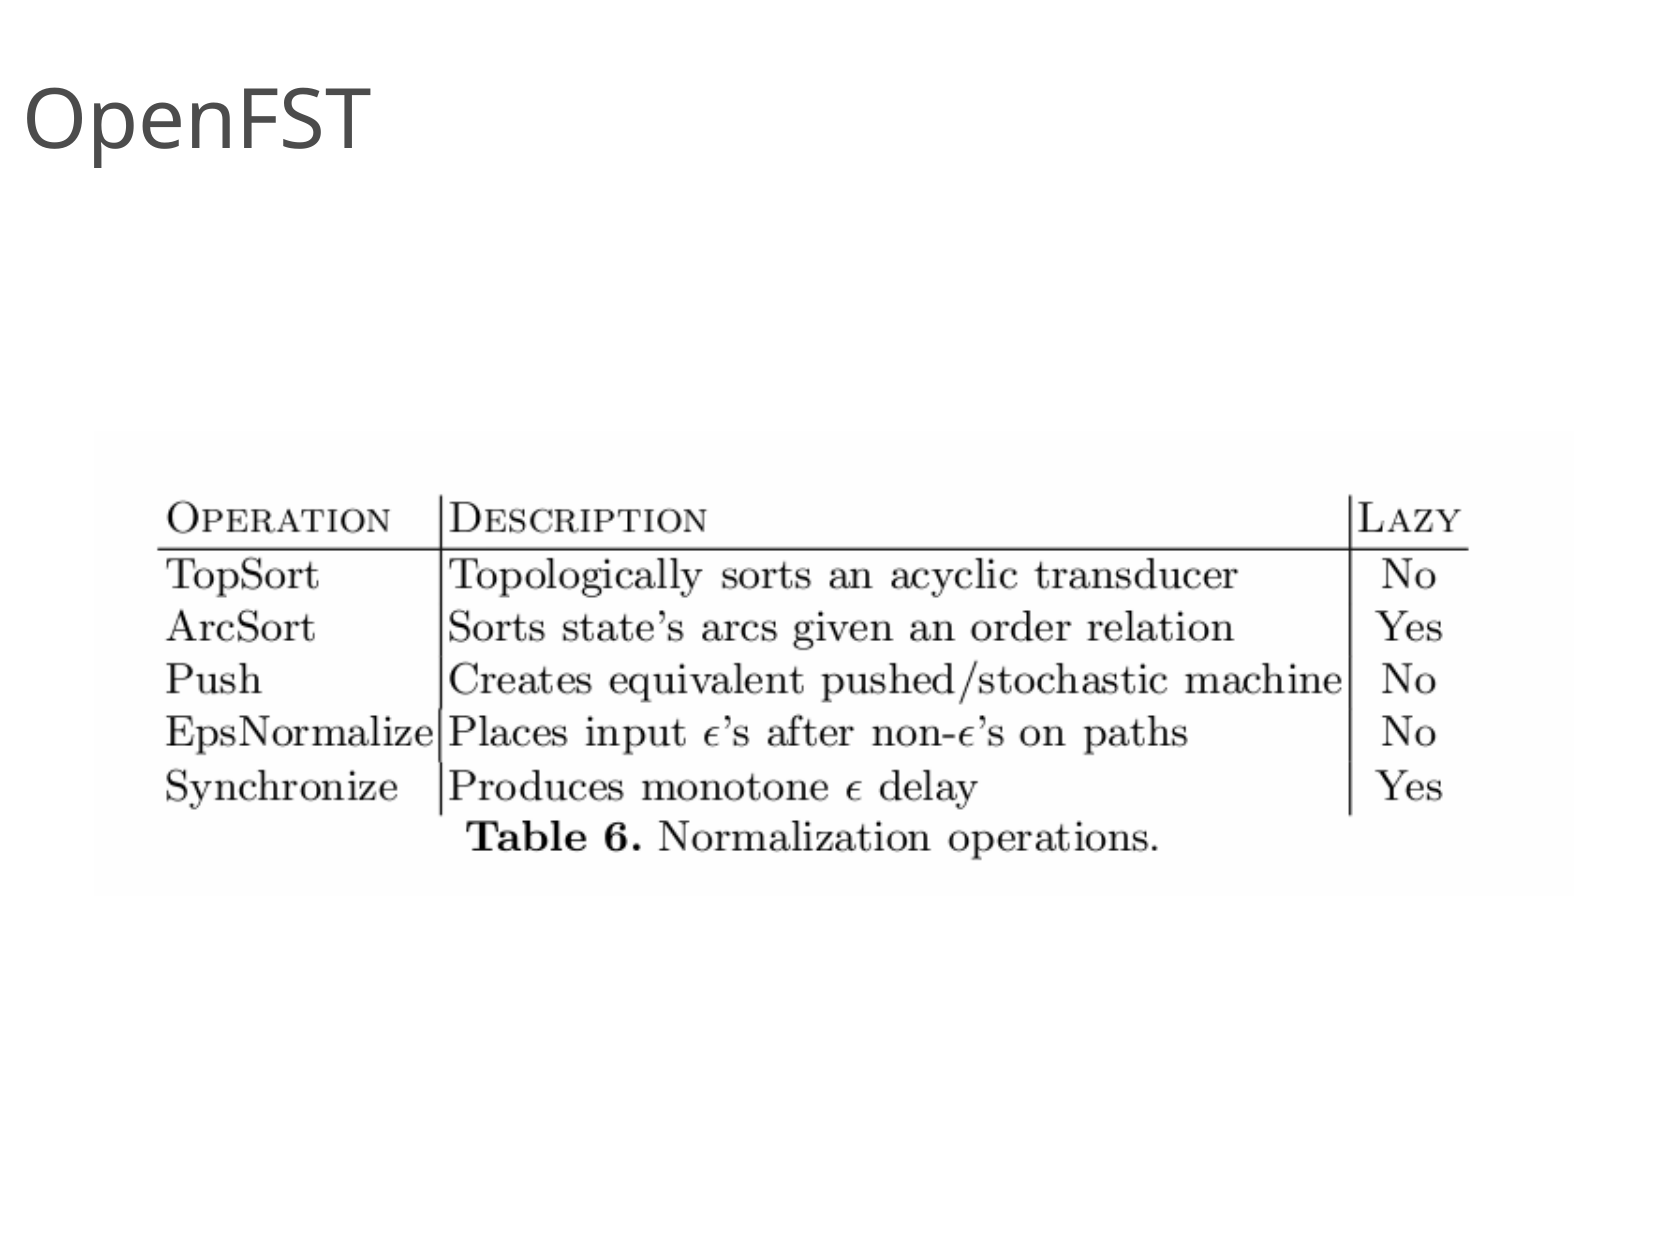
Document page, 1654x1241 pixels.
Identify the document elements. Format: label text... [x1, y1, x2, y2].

title OpenFST [22, 26, 1654, 205]
picture [94, 431, 1574, 896]
